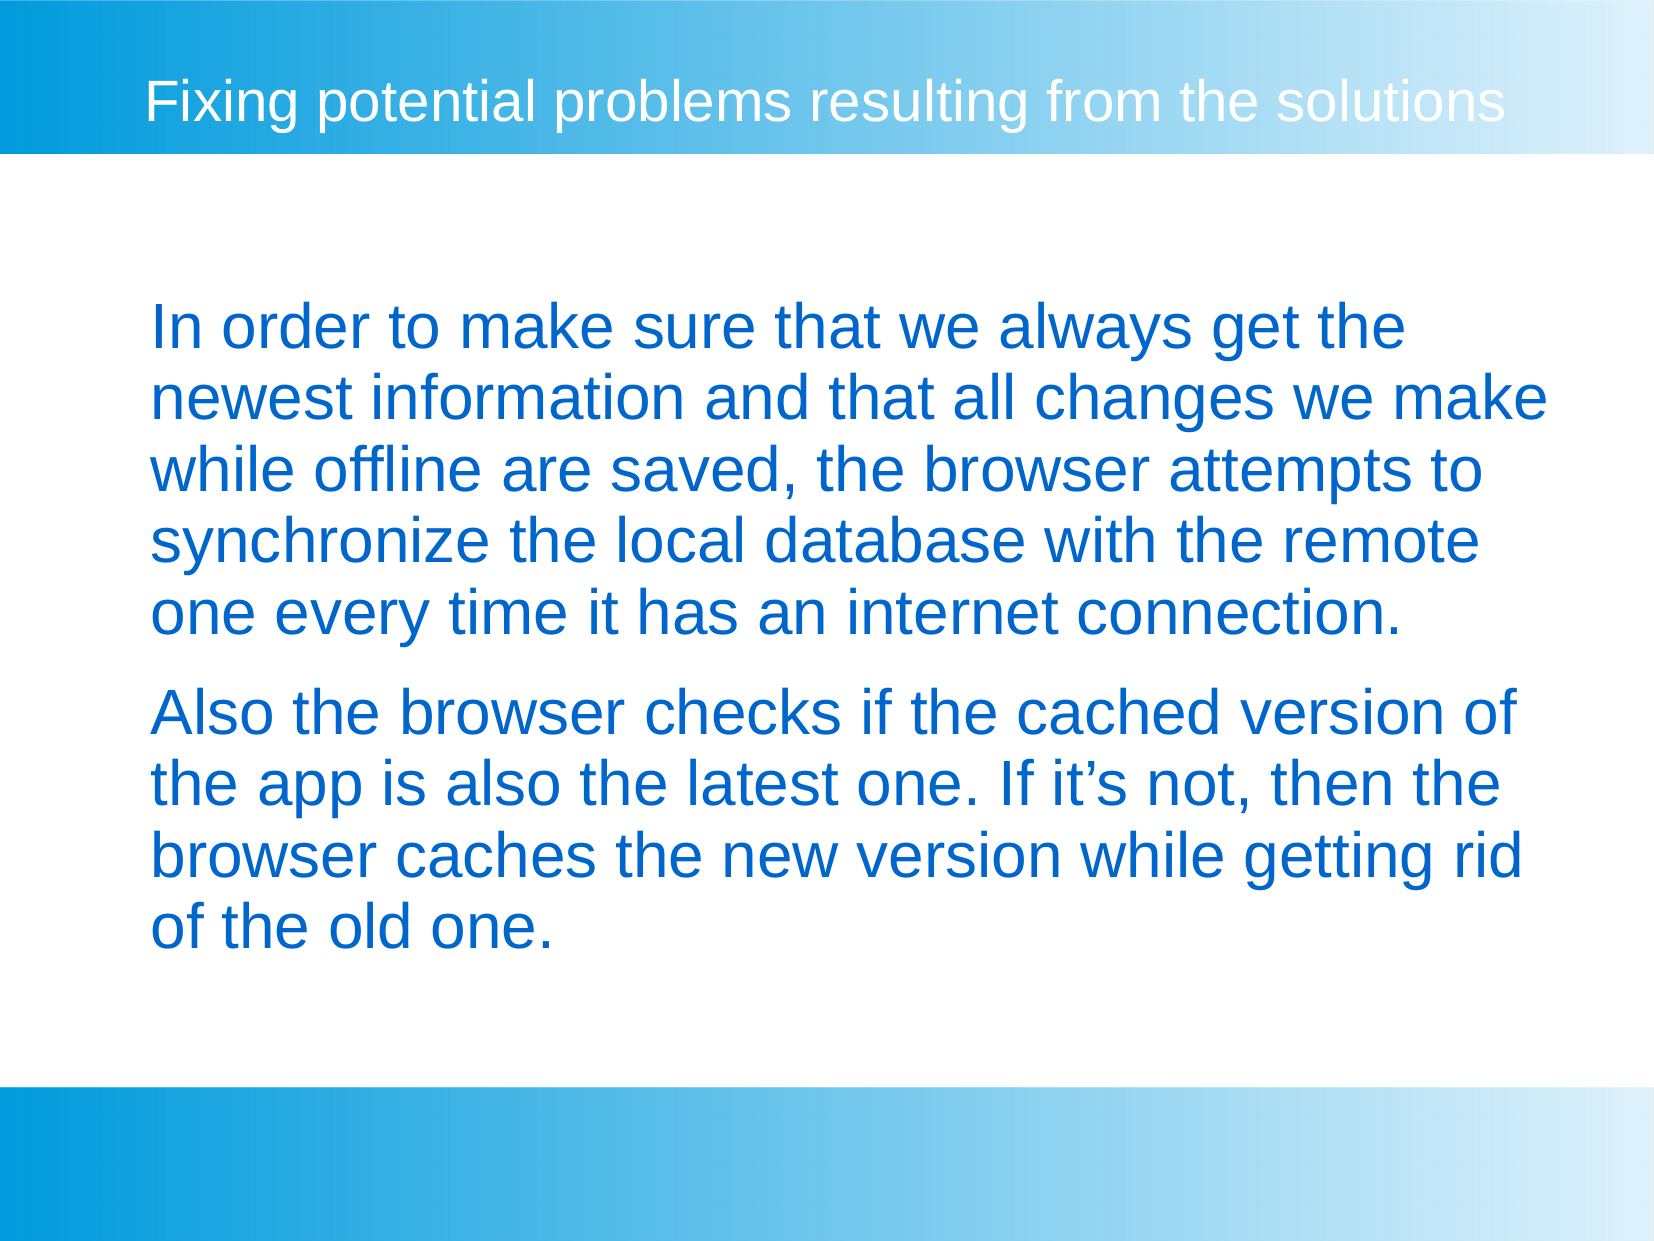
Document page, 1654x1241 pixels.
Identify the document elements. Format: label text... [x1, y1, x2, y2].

title Fixing potential problems resulting from the solutions [82, 49, 1571, 155]
picture [0, 1086, 1654, 1241]
picture [141, 0, 1654, 154]
list In order to make sure that we always get the newest information and that all changes we make while offline are saved, the browser attempts to synchronize the local database with the remote one every time it has an internet connection. Also the browser checks if the cached version of the app is also the latest one. If it’s not, then the browser caches the new version while getting rid of the old one. [82, 290, 1571, 1010]
